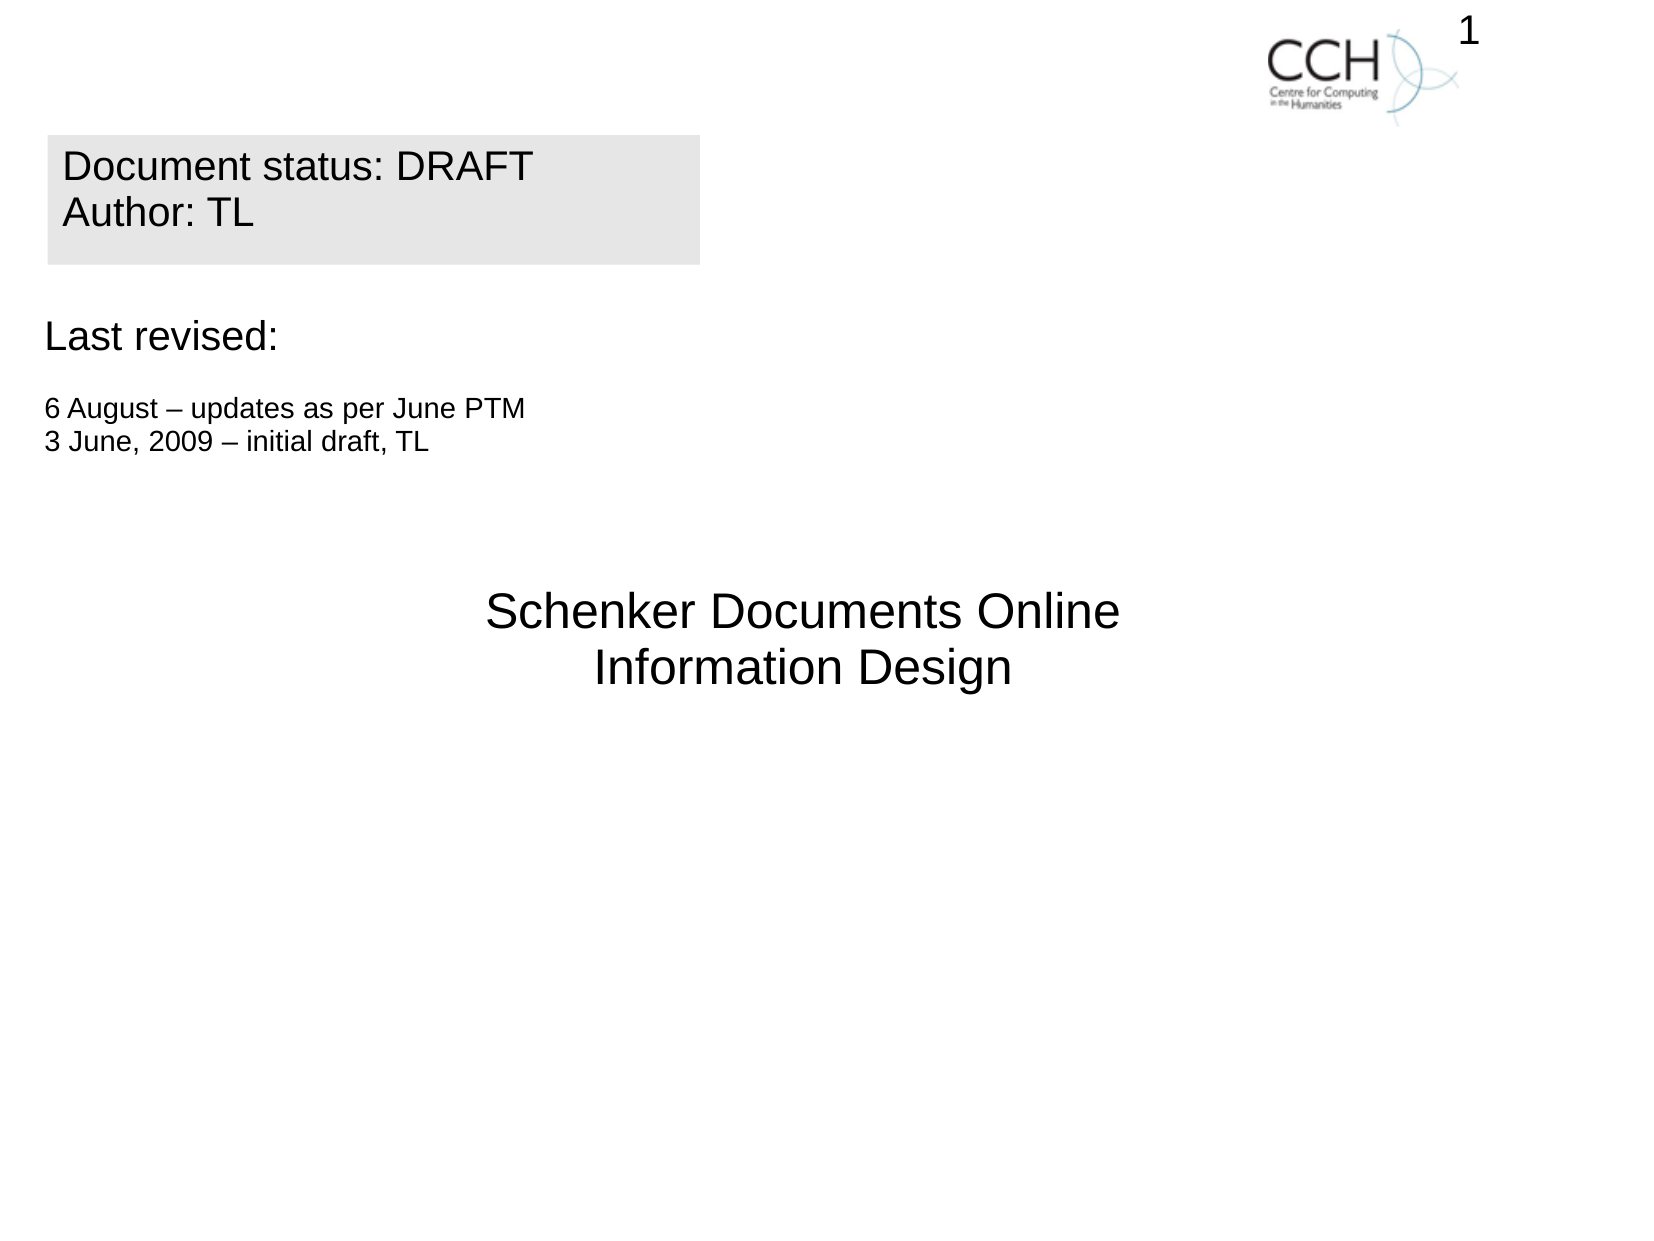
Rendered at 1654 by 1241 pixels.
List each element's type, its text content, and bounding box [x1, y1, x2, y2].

text_box Schenker Documents Online Information Design [306, 576, 1300, 730]
text_box <number> [1443, 0, 1654, 79]
text_box Last revised: 6 August – updates as per June PTM 3 June, 2009 – initial draft, TL [29, 305, 709, 518]
text_box Document status: DRAFT Author: TL [47, 135, 700, 265]
picture [1268, 29, 1459, 127]
